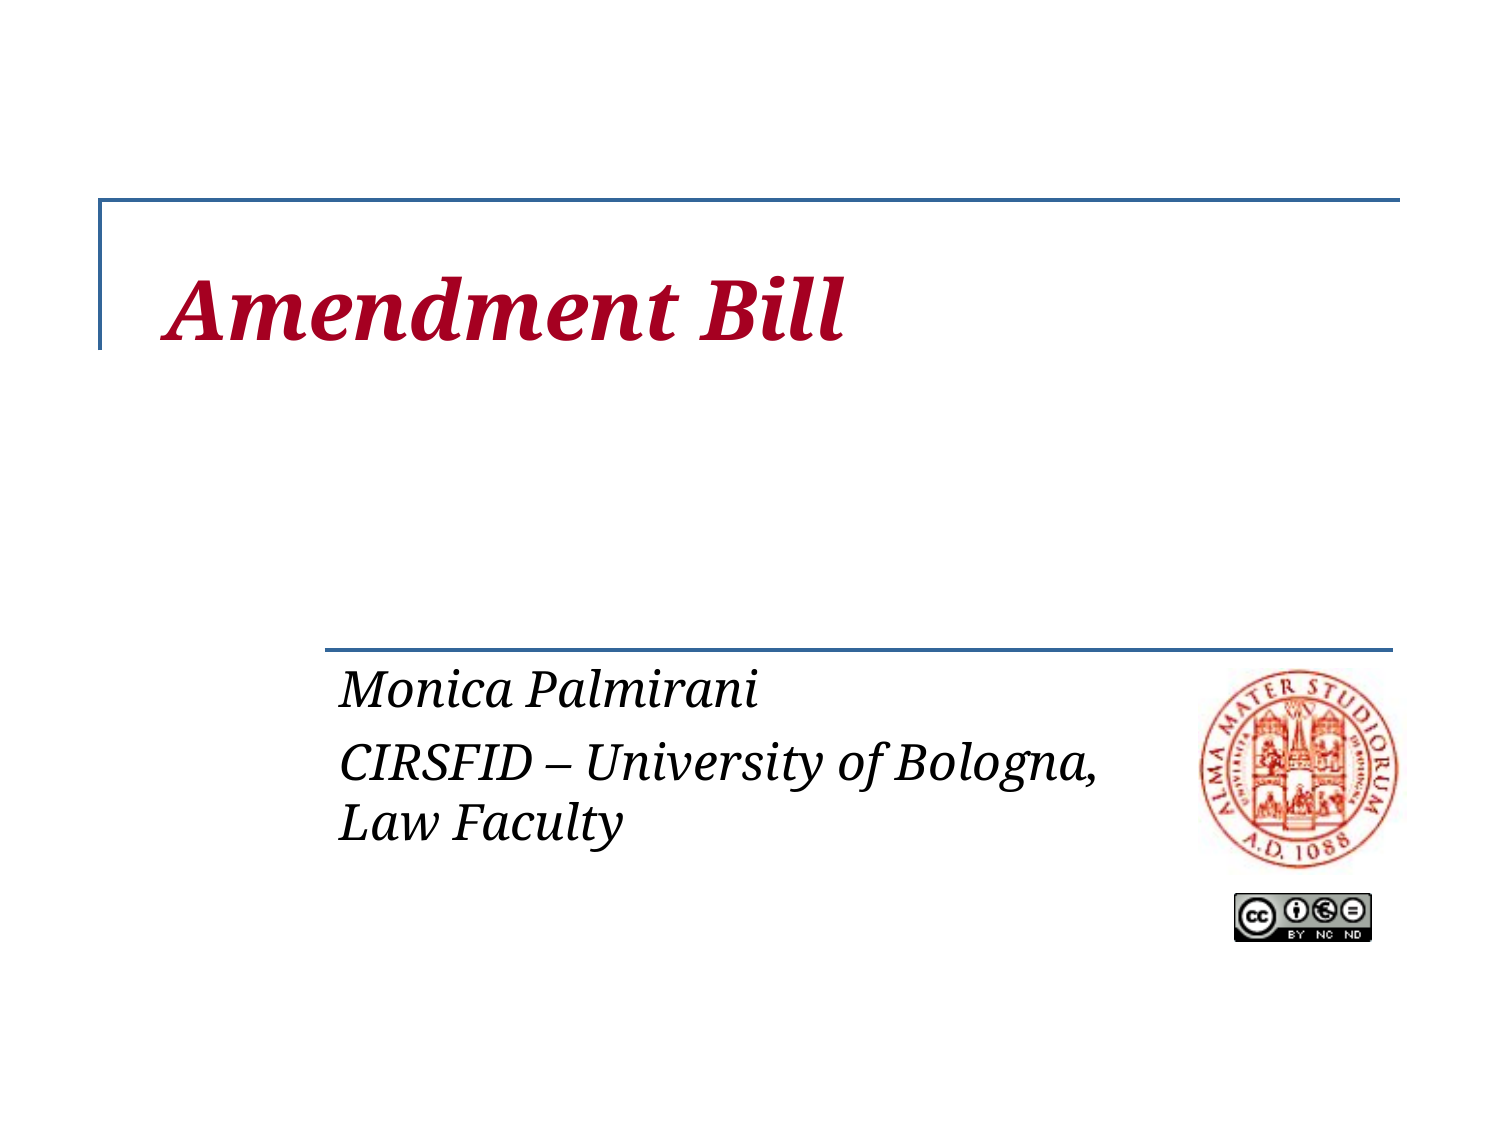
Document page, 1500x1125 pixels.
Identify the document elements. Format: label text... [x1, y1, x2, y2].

picture [1198, 669, 1407, 875]
subtitle Monica Palmirani CIRSFID – University of Bologna, Law Faculty [324, 649, 1176, 1024]
title Amendment Bill [149, 249, 1424, 669]
picture [1234, 893, 1372, 942]
